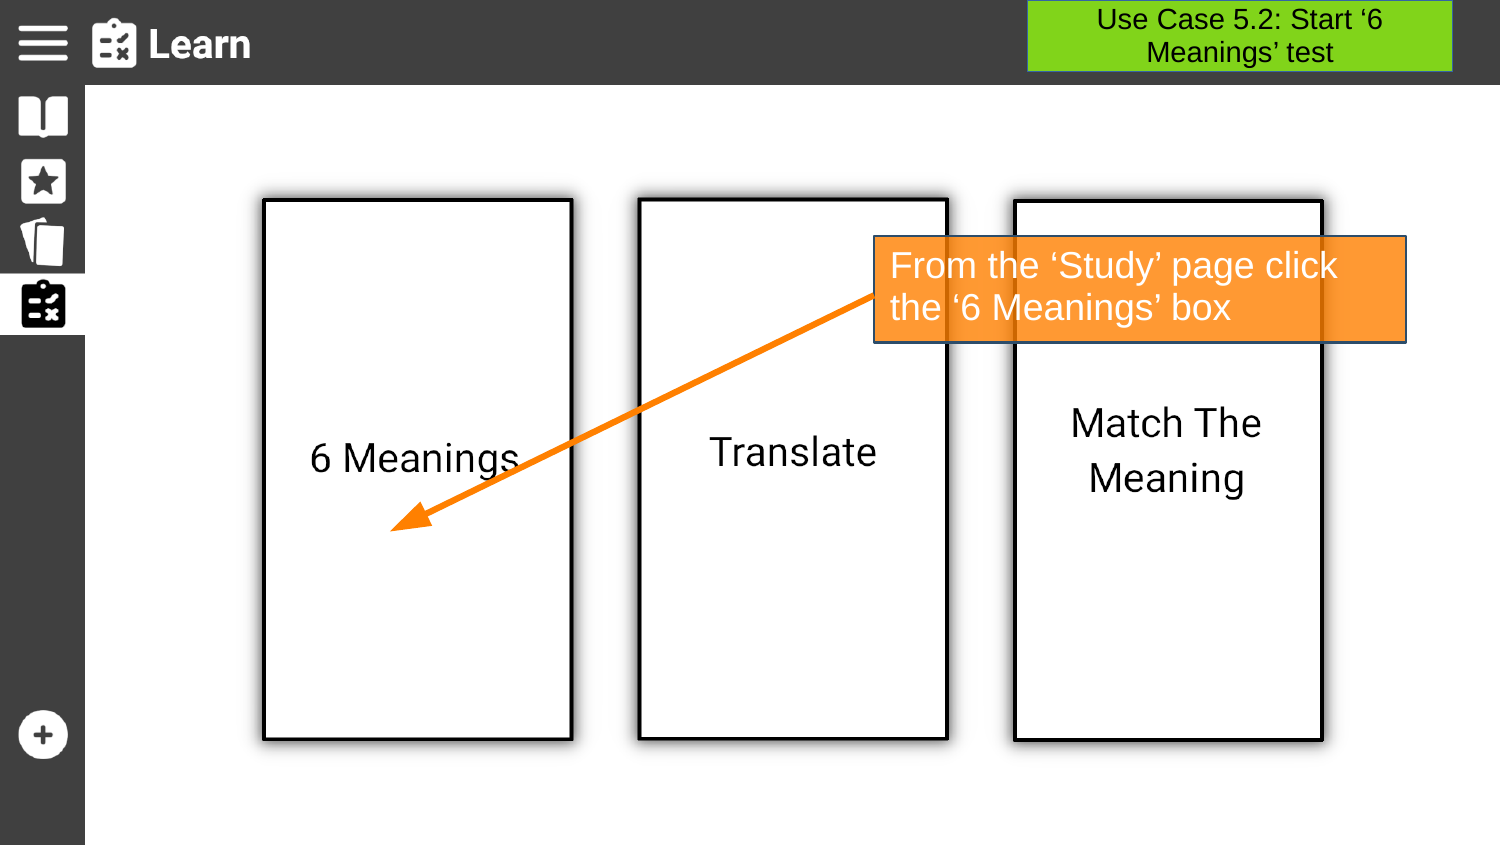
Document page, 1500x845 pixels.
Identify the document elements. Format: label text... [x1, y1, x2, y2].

text_box Use Case 5.2: Start ‘6 Meanings’ test [1027, 0, 1453, 72]
picture [0, 0, 1500, 845]
text_box From the ‘Study’ page click the ‘6 Meanings’ box [874, 236, 1406, 343]
